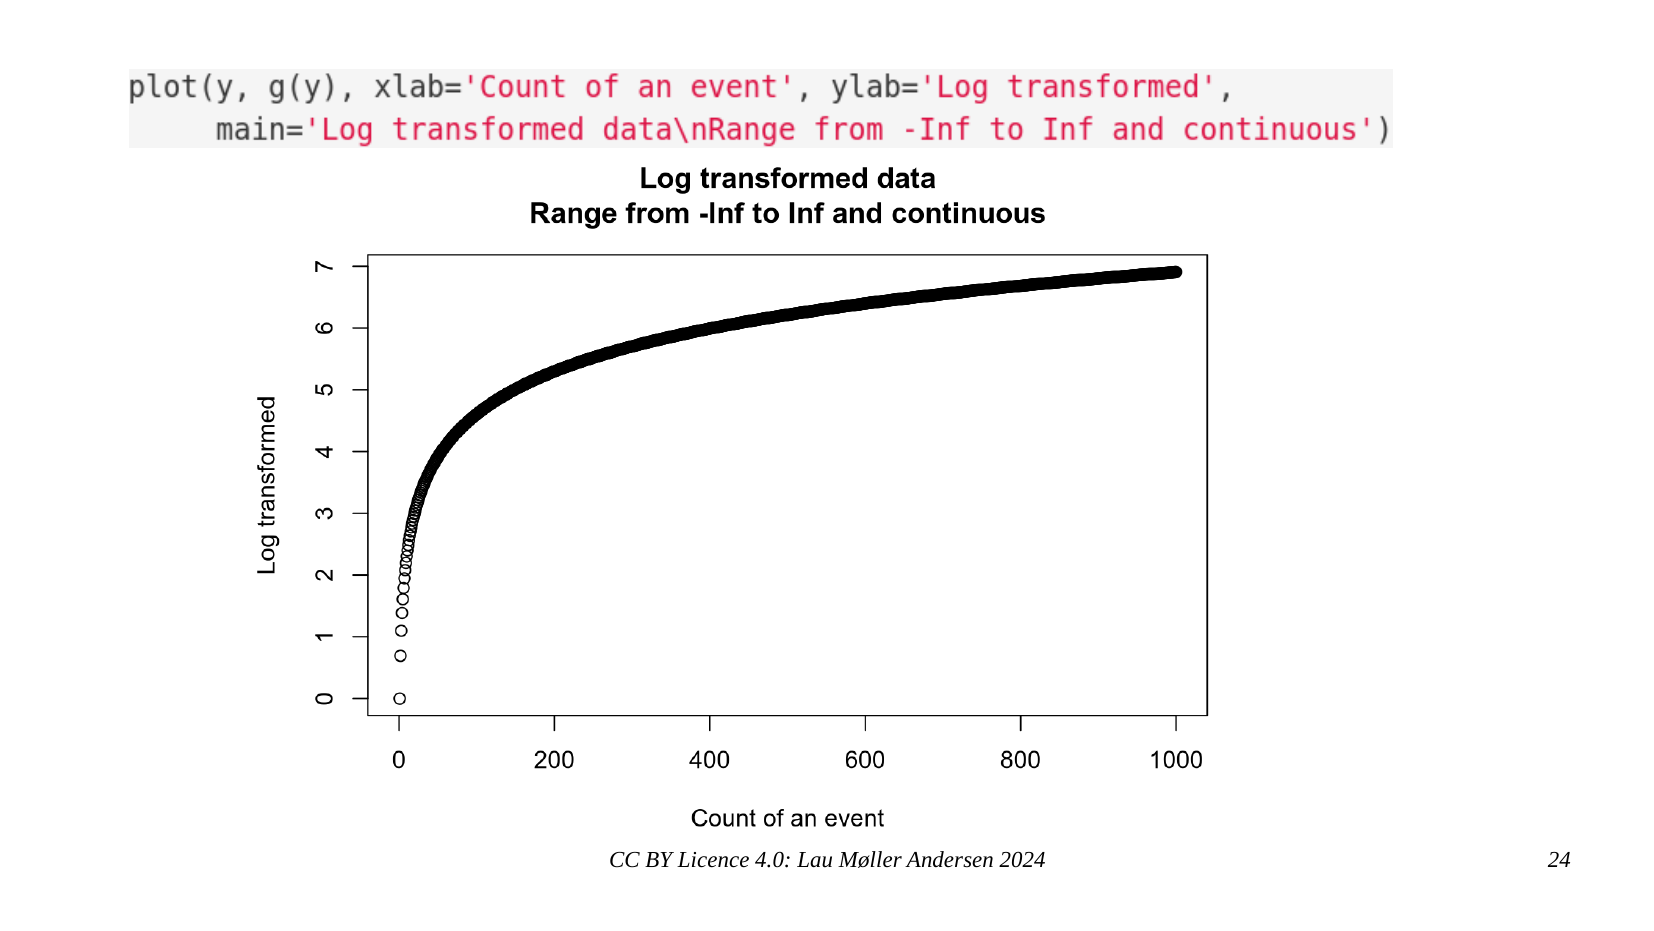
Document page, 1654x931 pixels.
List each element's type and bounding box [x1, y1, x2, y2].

picture [129, 69, 1393, 833]
